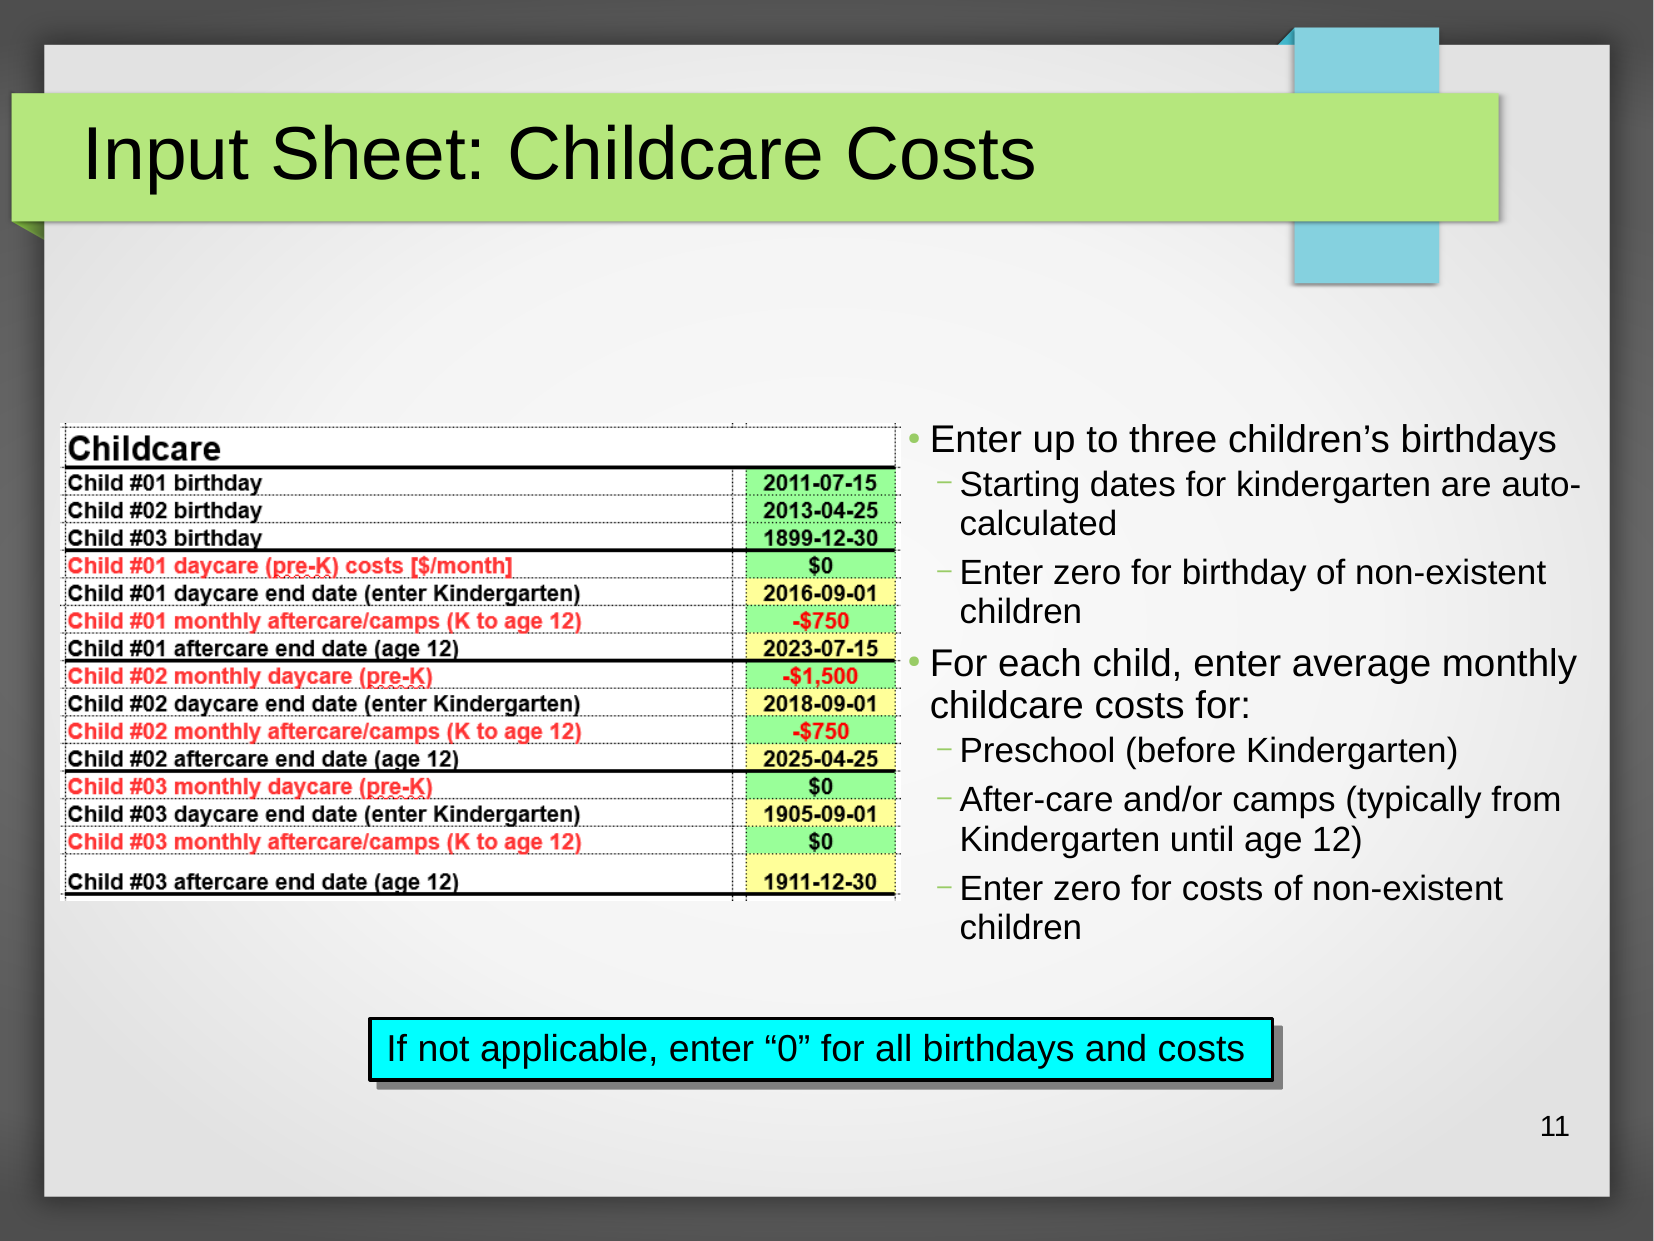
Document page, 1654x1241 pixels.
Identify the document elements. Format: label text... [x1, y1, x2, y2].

title Input Sheet: Childcare Costs [82, 94, 1264, 213]
text_box If not applicable, enter “0” for all birthdays and costs [370, 1018, 1273, 1081]
list Enter up to three children’s birthdays Starting dates for kindergarten are auto-calculated Enter zero for birthday of non-existent children For each child, enter average monthly childcare costs for: Preschool (before Kindergarten) After-care and/or camps (typically from Kindergarten until age 12) Enter zero for costs of non-existent children [900, 417, 1591, 970]
picture [0, 0, 1654, 1241]
